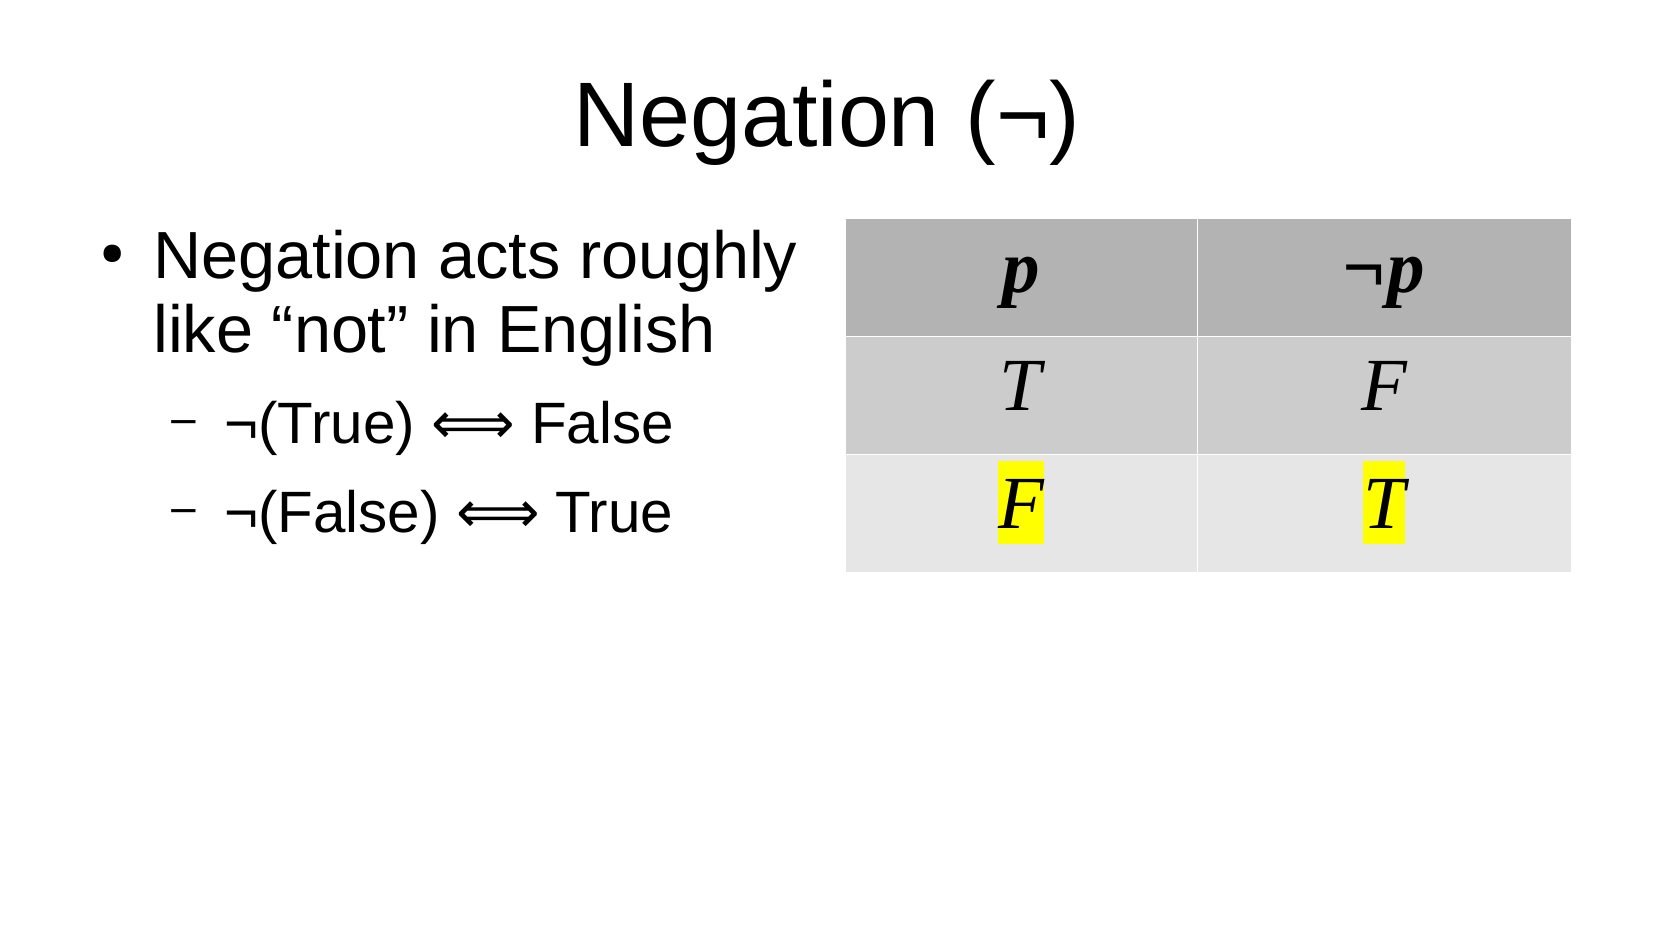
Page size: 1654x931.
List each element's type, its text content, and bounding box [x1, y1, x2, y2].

table_cell T [846, 337, 1197, 454]
table_header p [846, 219, 1197, 336]
table_cell F [846, 455, 1197, 572]
title Negation (¬) [82, 37, 1571, 193]
table_cell T [1198, 455, 1571, 572]
table_cell F [1198, 337, 1571, 454]
list Negation acts roughly like “not” in English ¬(True) ⟺ False ¬(False) ⟺ True [82, 217, 809, 758]
table_header ¬p [1198, 219, 1571, 336]
